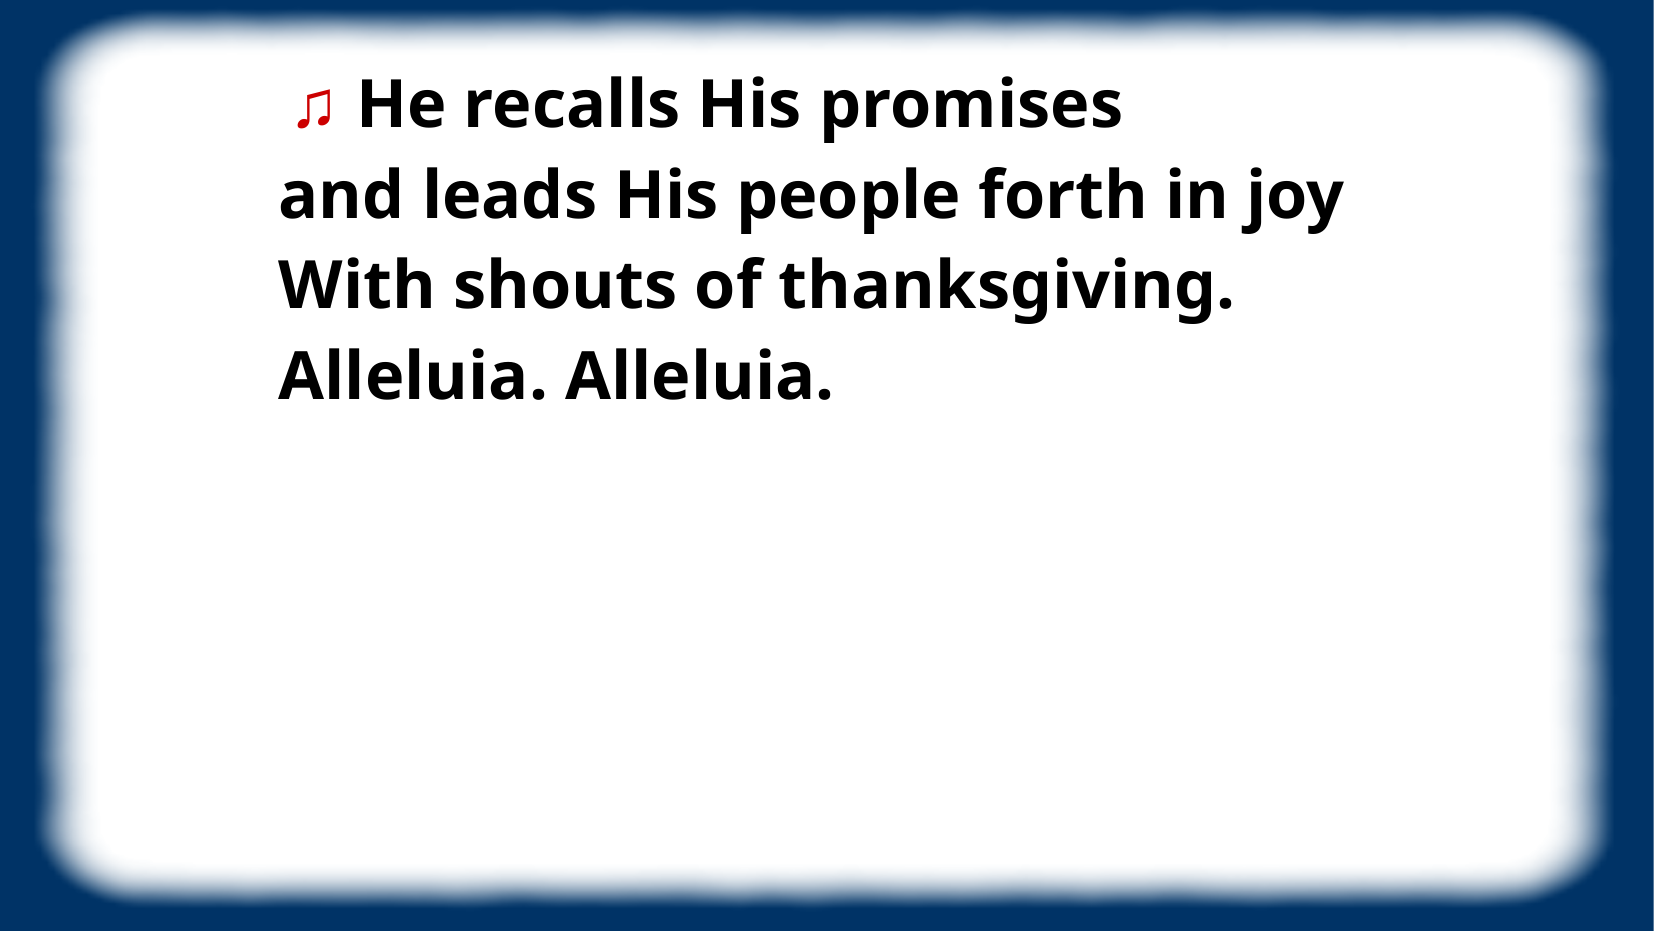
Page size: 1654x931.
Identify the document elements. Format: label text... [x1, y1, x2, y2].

picture [0, 0, 1654, 931]
text_box ♫ He recalls His promises and leads His people forth in joy With shouts of thanksgiving. Alleluia. Alleluia. [195, 48, 1471, 466]
